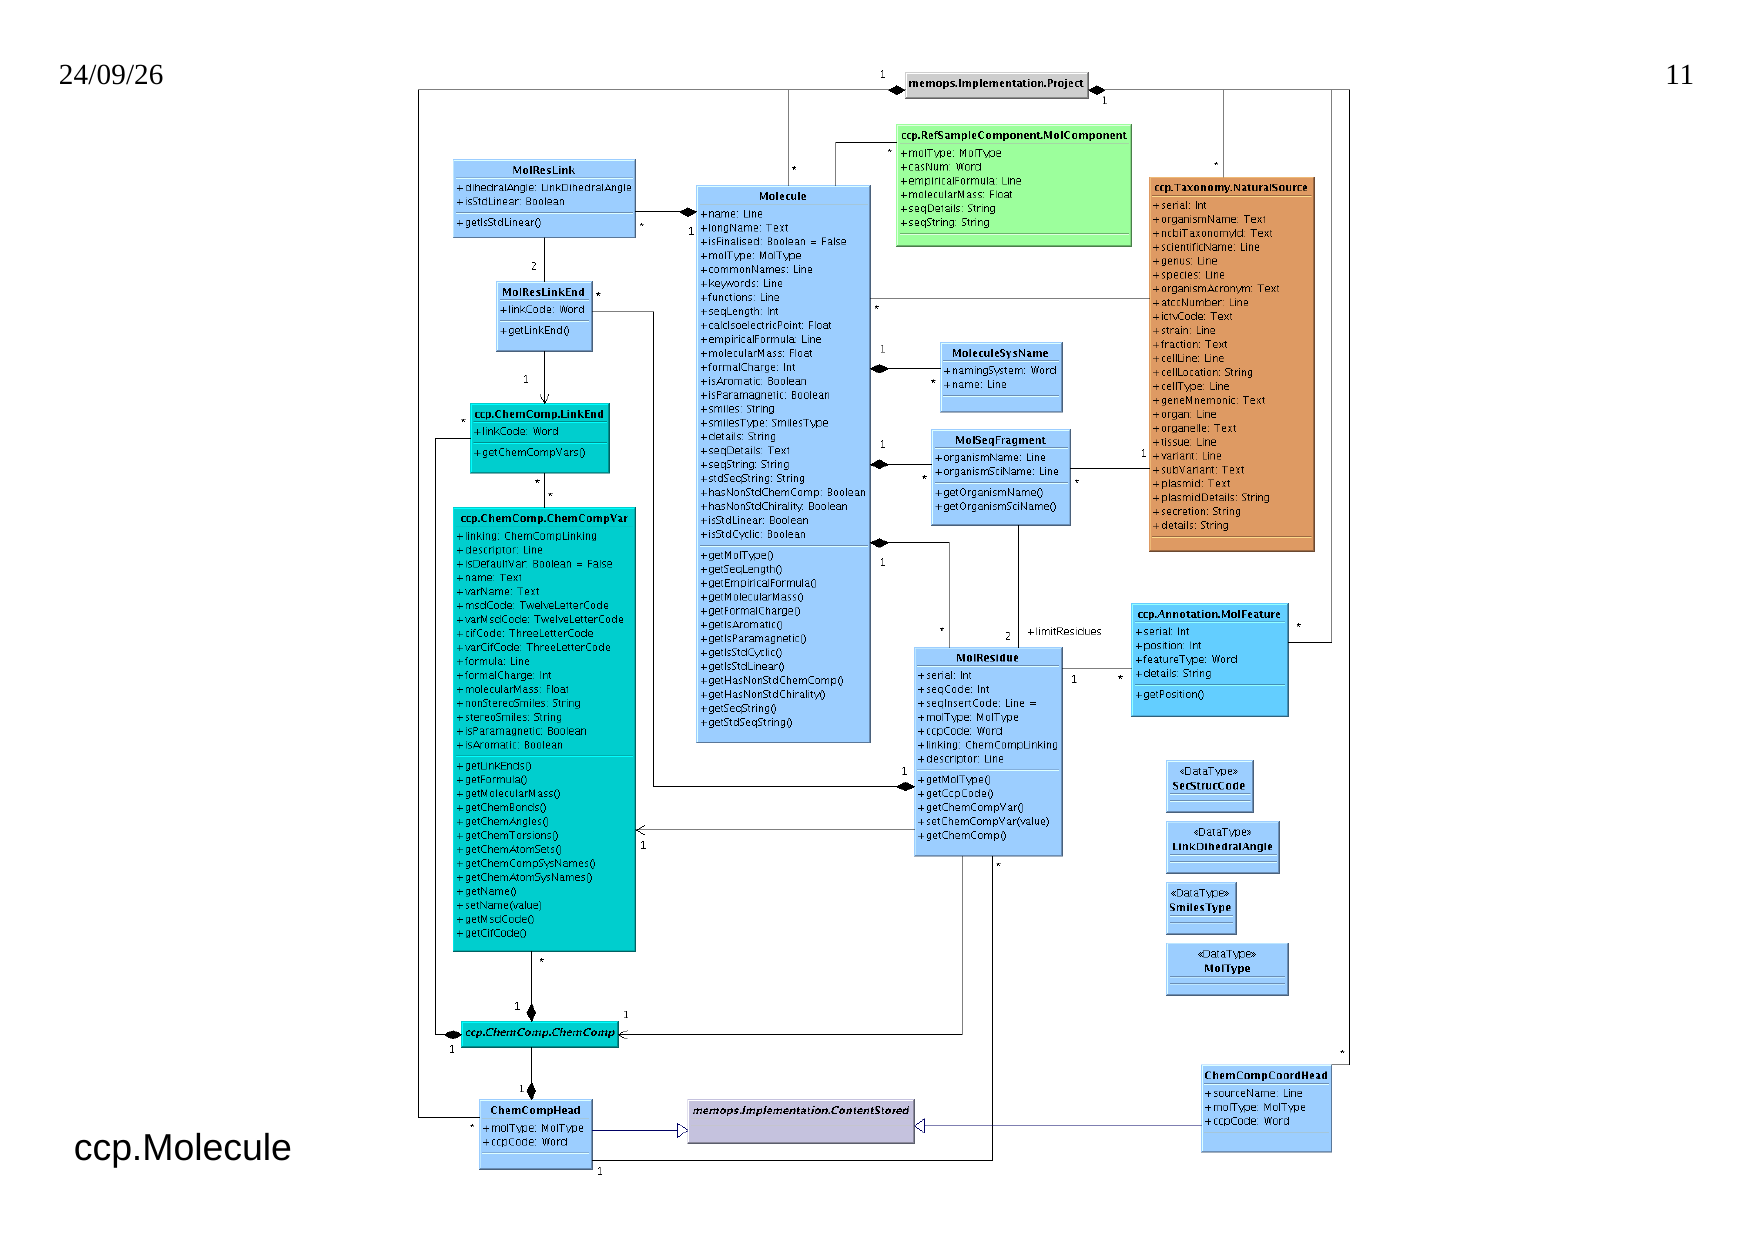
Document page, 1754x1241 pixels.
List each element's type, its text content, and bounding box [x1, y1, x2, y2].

picture [413, 63, 1358, 1186]
text_box ccp.Molecule [59, 1119, 268, 1182]
